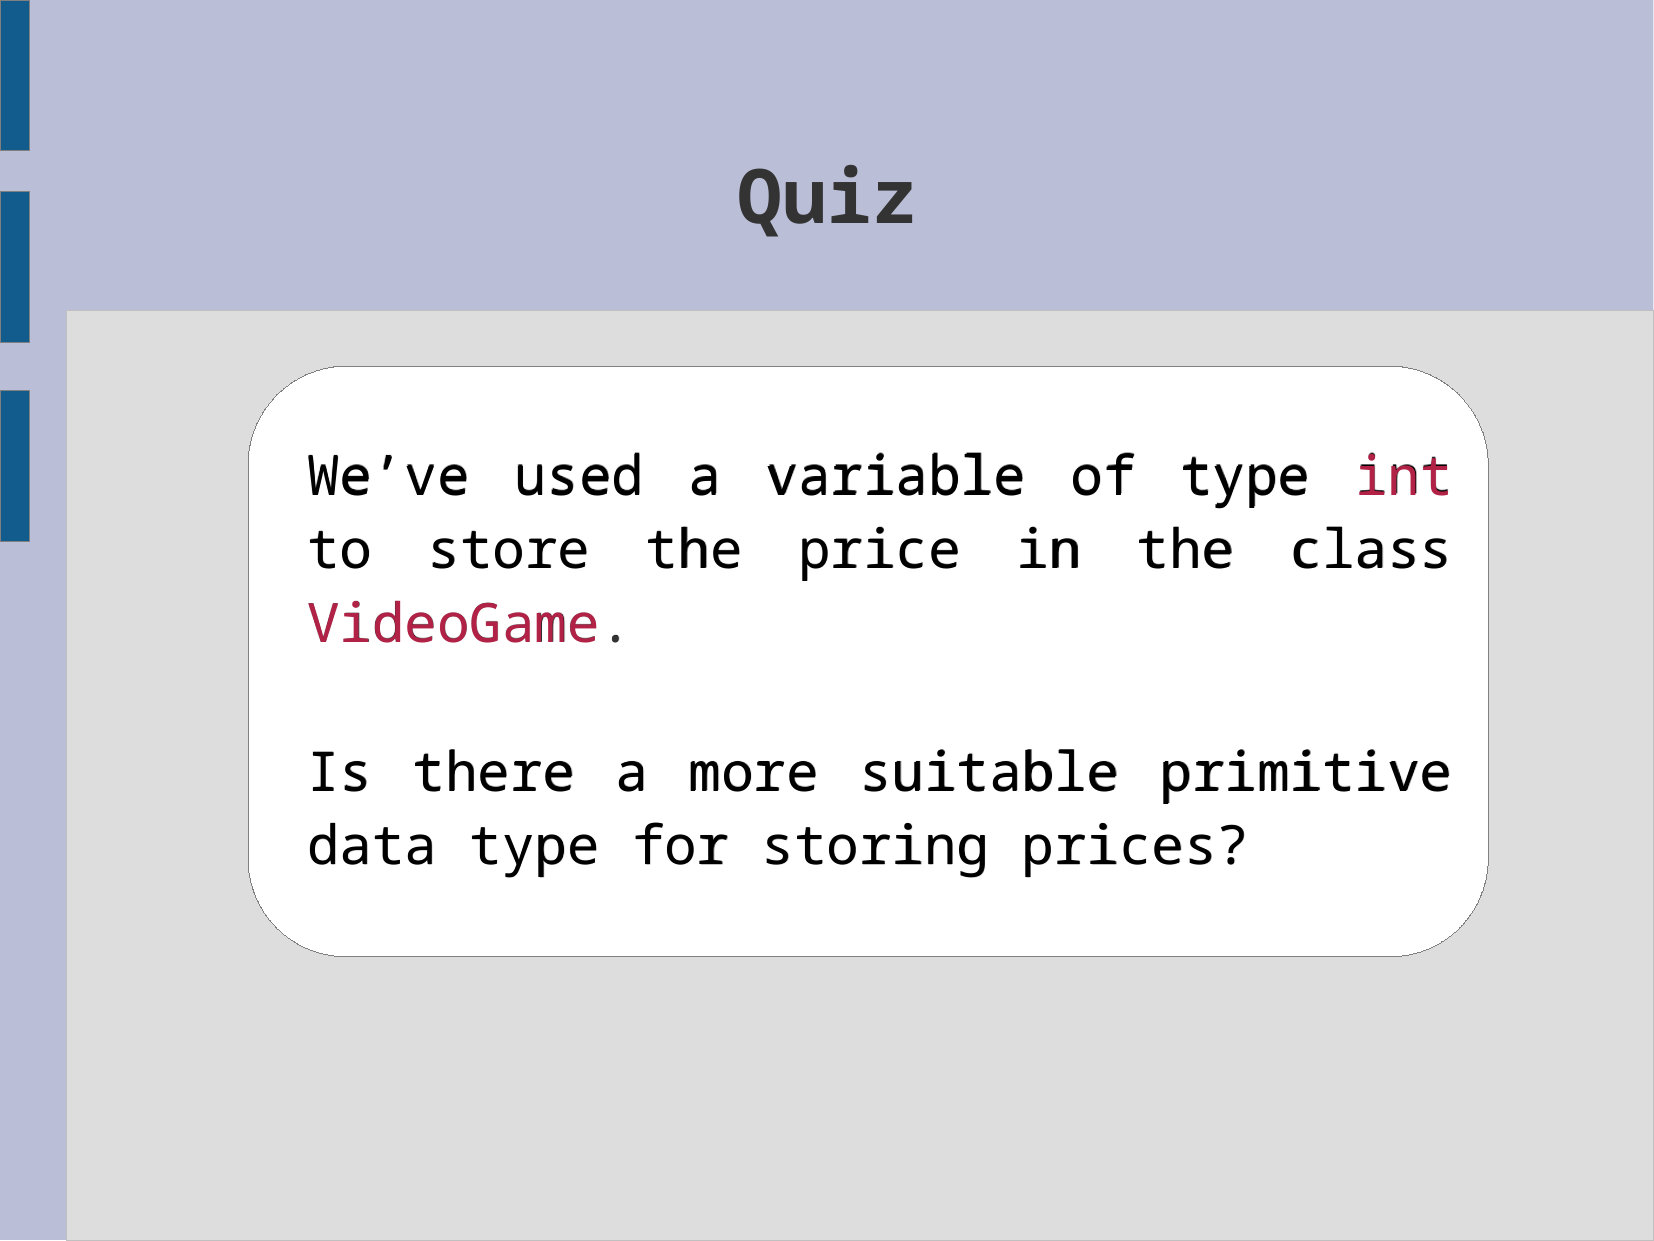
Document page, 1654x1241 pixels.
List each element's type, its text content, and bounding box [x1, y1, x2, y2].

text_box [248, 366, 1489, 949]
title Quiz [121, 91, 1534, 299]
list We’ve used a variable of type int to store the price in the class VideoGame. Is there a more suitable primitive data type for storing prices? [307, 437, 1453, 1040]
